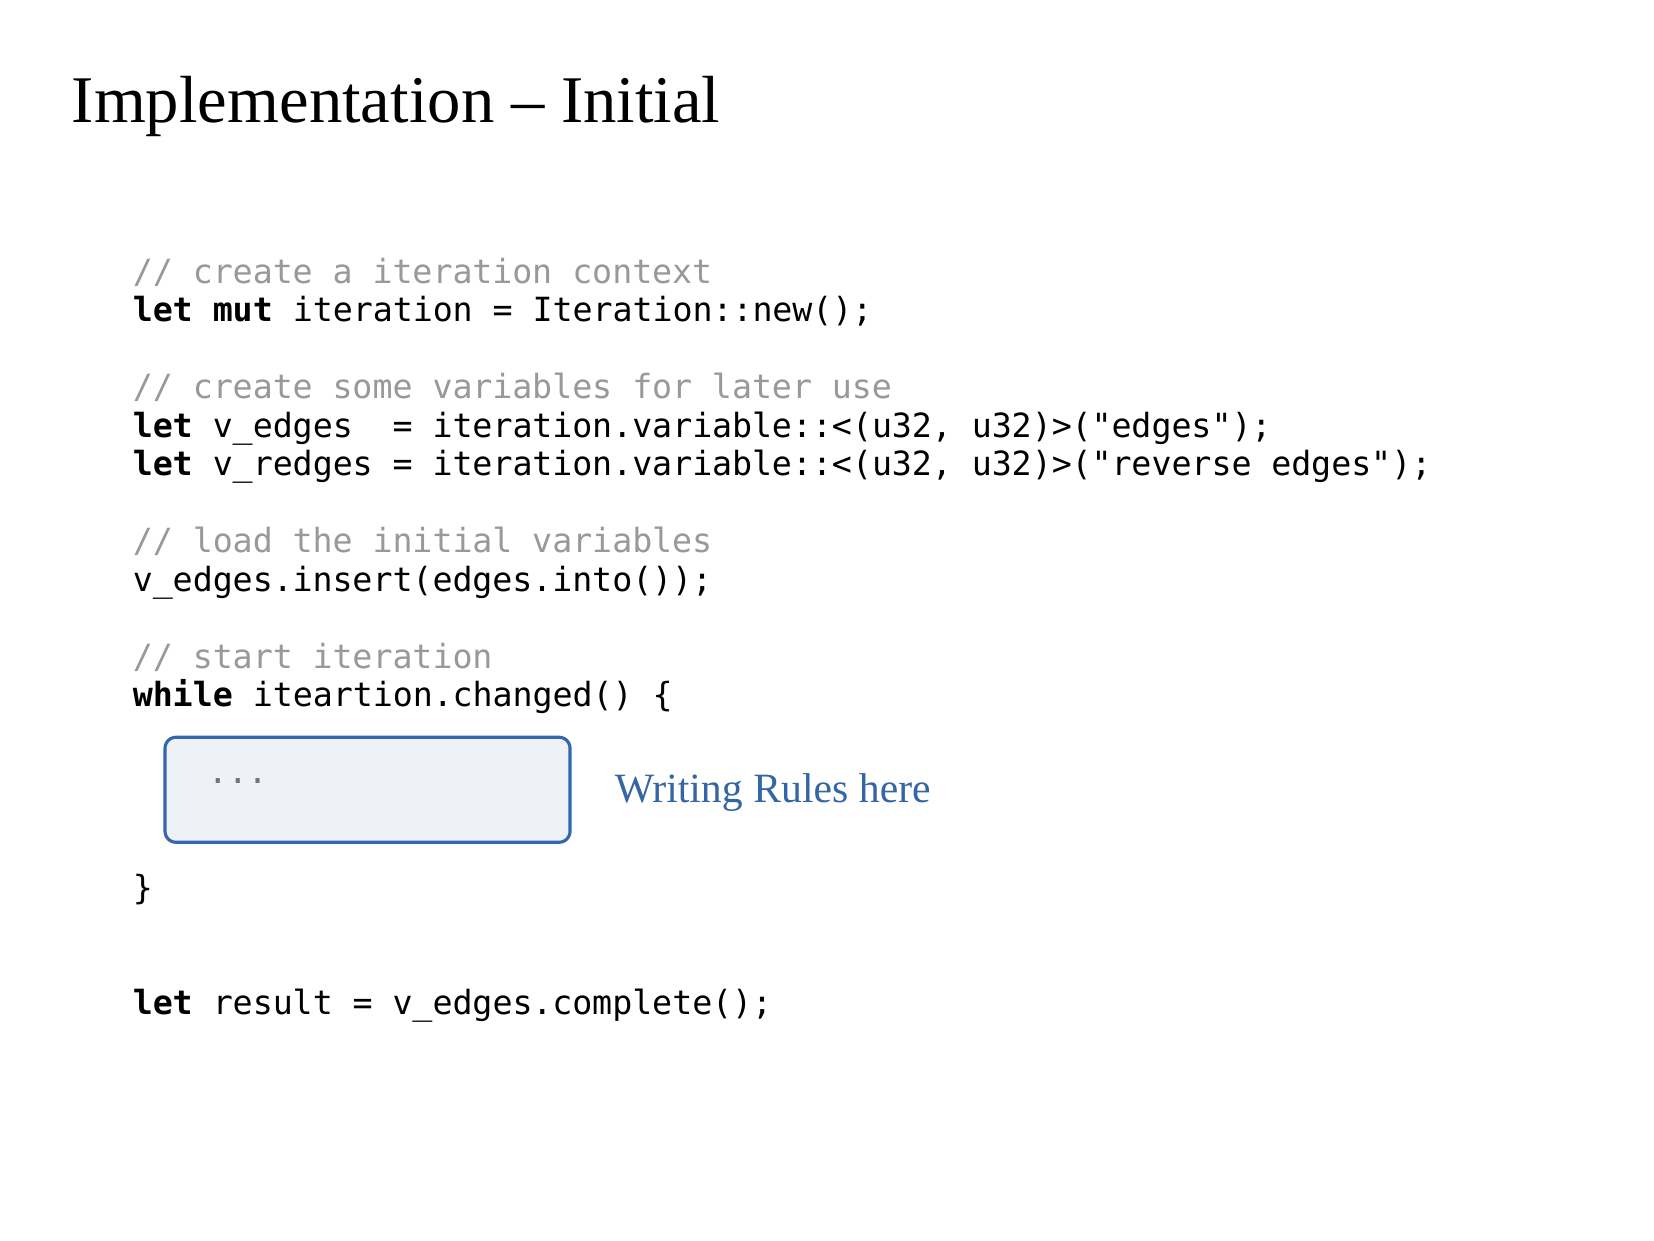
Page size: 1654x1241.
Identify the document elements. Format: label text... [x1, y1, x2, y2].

text_box [165, 737, 571, 843]
text_box // create a iteration context let mut iteration = Iteration::new(); // create some variables for later use let v_edges = iteration.variable::<(u32, u32)>("edges"); let v_redges = iteration.variable::<(u32, u32)>("reverse edges"); // load the initial variables v_edges.insert(edges.into()); // start iteration while iteartion.changed() { ... } let result = v_edges.complete(); [118, 244, 1621, 1223]
text_box Writing Rules here [600, 758, 1171, 857]
title Implementation – Initial [71, 49, 1561, 151]
